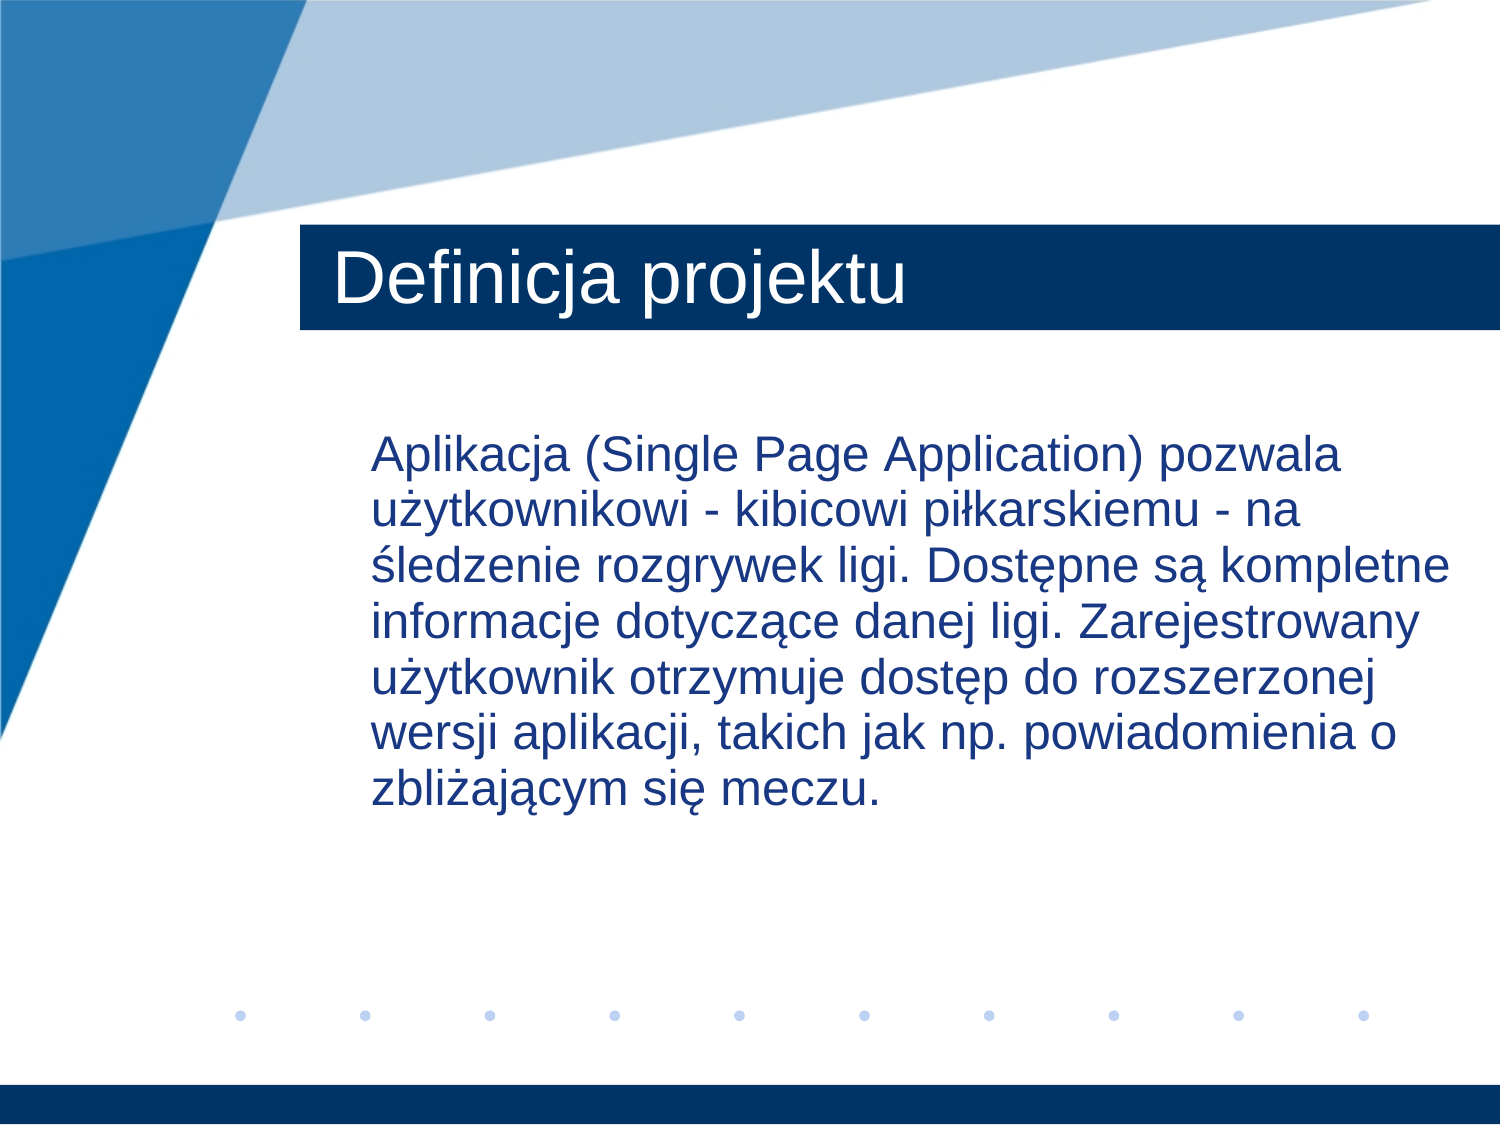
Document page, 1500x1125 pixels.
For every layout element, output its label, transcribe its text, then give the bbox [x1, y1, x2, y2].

title Definicja projektu [300, 224, 1500, 331]
picture [0, 0, 1500, 842]
list Aplikacja (Single Page Application) pozwala użytkownikowi - kibicowi piłkarskiemu - na śledzenie rozgrywek ligi. Dostępne są kompletne informacje dotyczące danej ligi. Zarejestrowany użytkownik otrzymuje dostęp do rozszerzonej wersji aplikacji, takich jak np. powiadomienia o zbliżającym się meczu. [299, 350, 1475, 1013]
